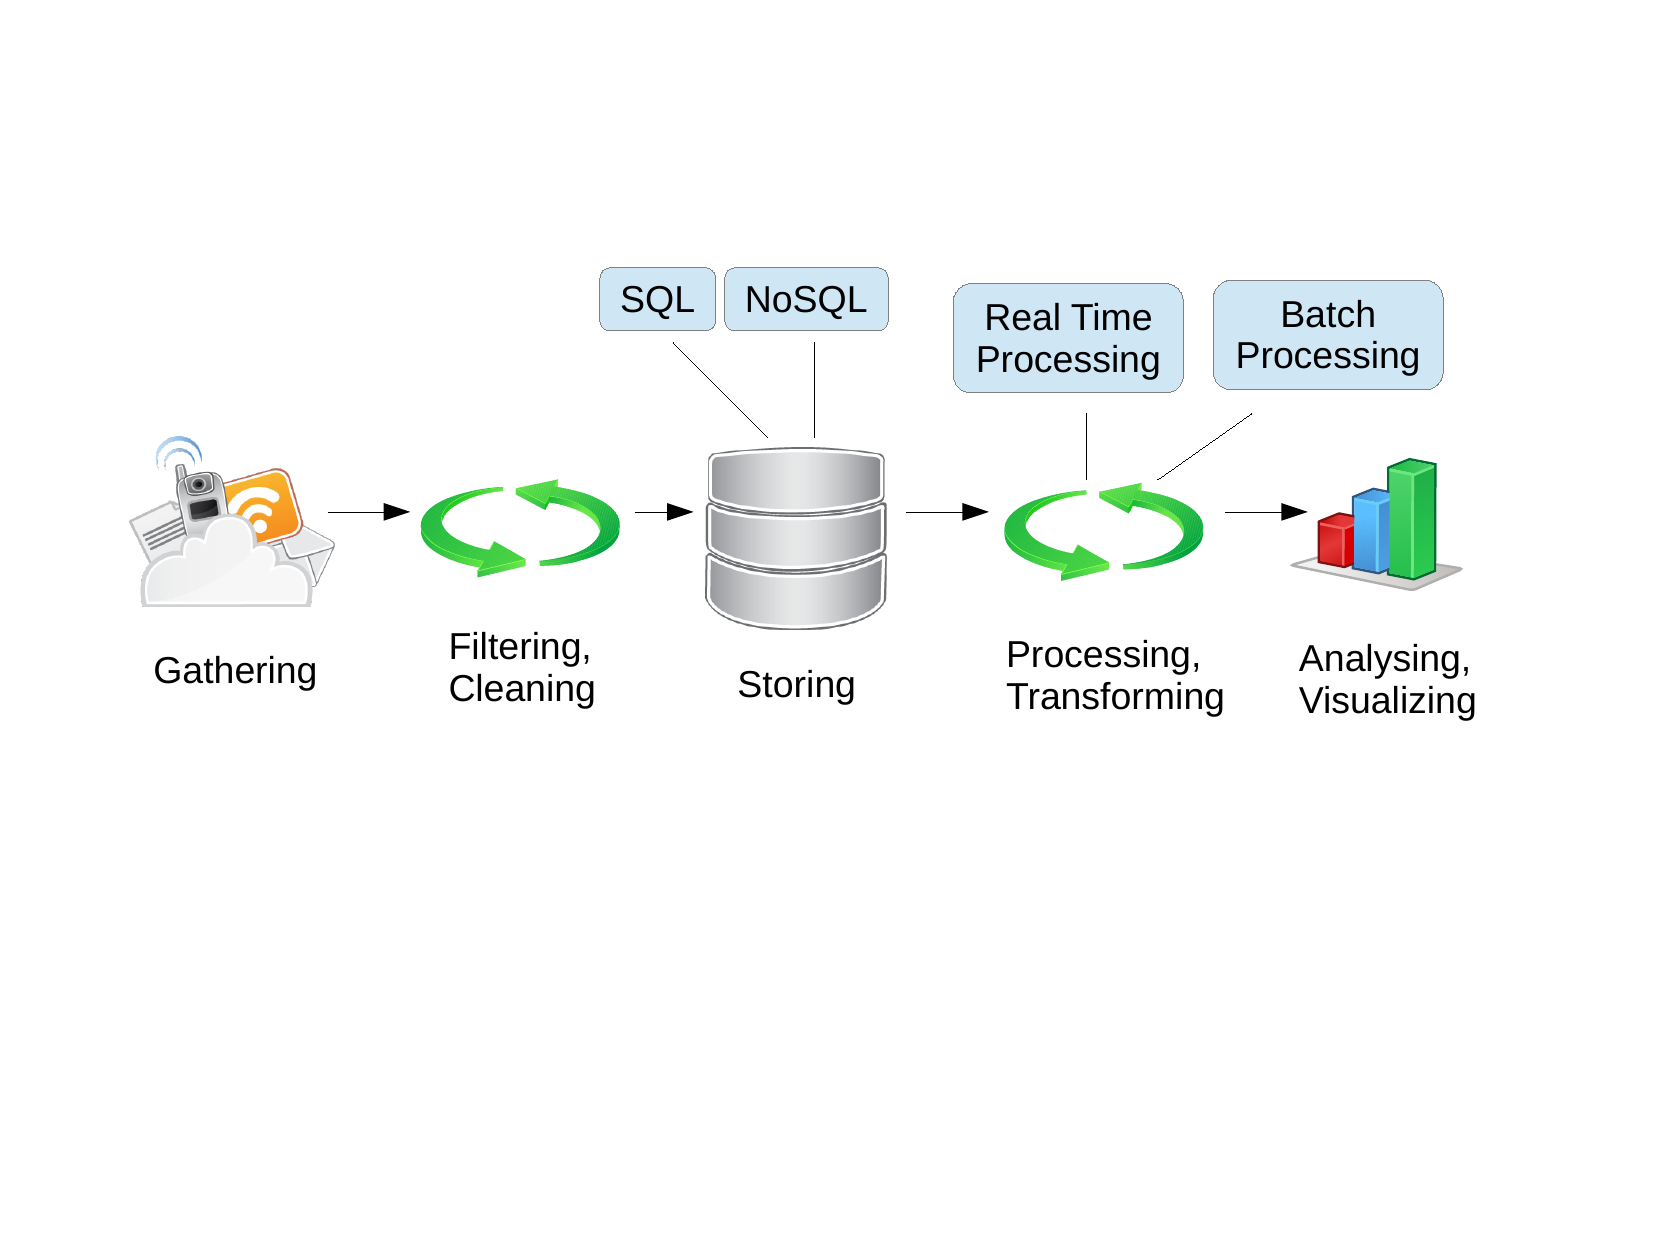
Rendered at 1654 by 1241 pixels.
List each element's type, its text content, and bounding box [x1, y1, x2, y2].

text_box NoSQL [724, 267, 889, 331]
text_box Analysing, Visualizing [1284, 630, 1492, 729]
picture [417, 476, 623, 580]
text_box Filtering, Cleaning [433, 618, 611, 718]
text_box Real Time Processing [953, 283, 1184, 393]
picture [1284, 441, 1470, 610]
text_box Storing [722, 655, 871, 713]
text_box Batch Processing [1213, 280, 1444, 390]
text_box Gathering [138, 641, 333, 699]
picture [705, 447, 887, 631]
text_box SQL [599, 267, 716, 331]
picture [129, 436, 340, 607]
text_box Processing, Transforming [991, 625, 1241, 725]
picture [1000, 479, 1207, 583]
